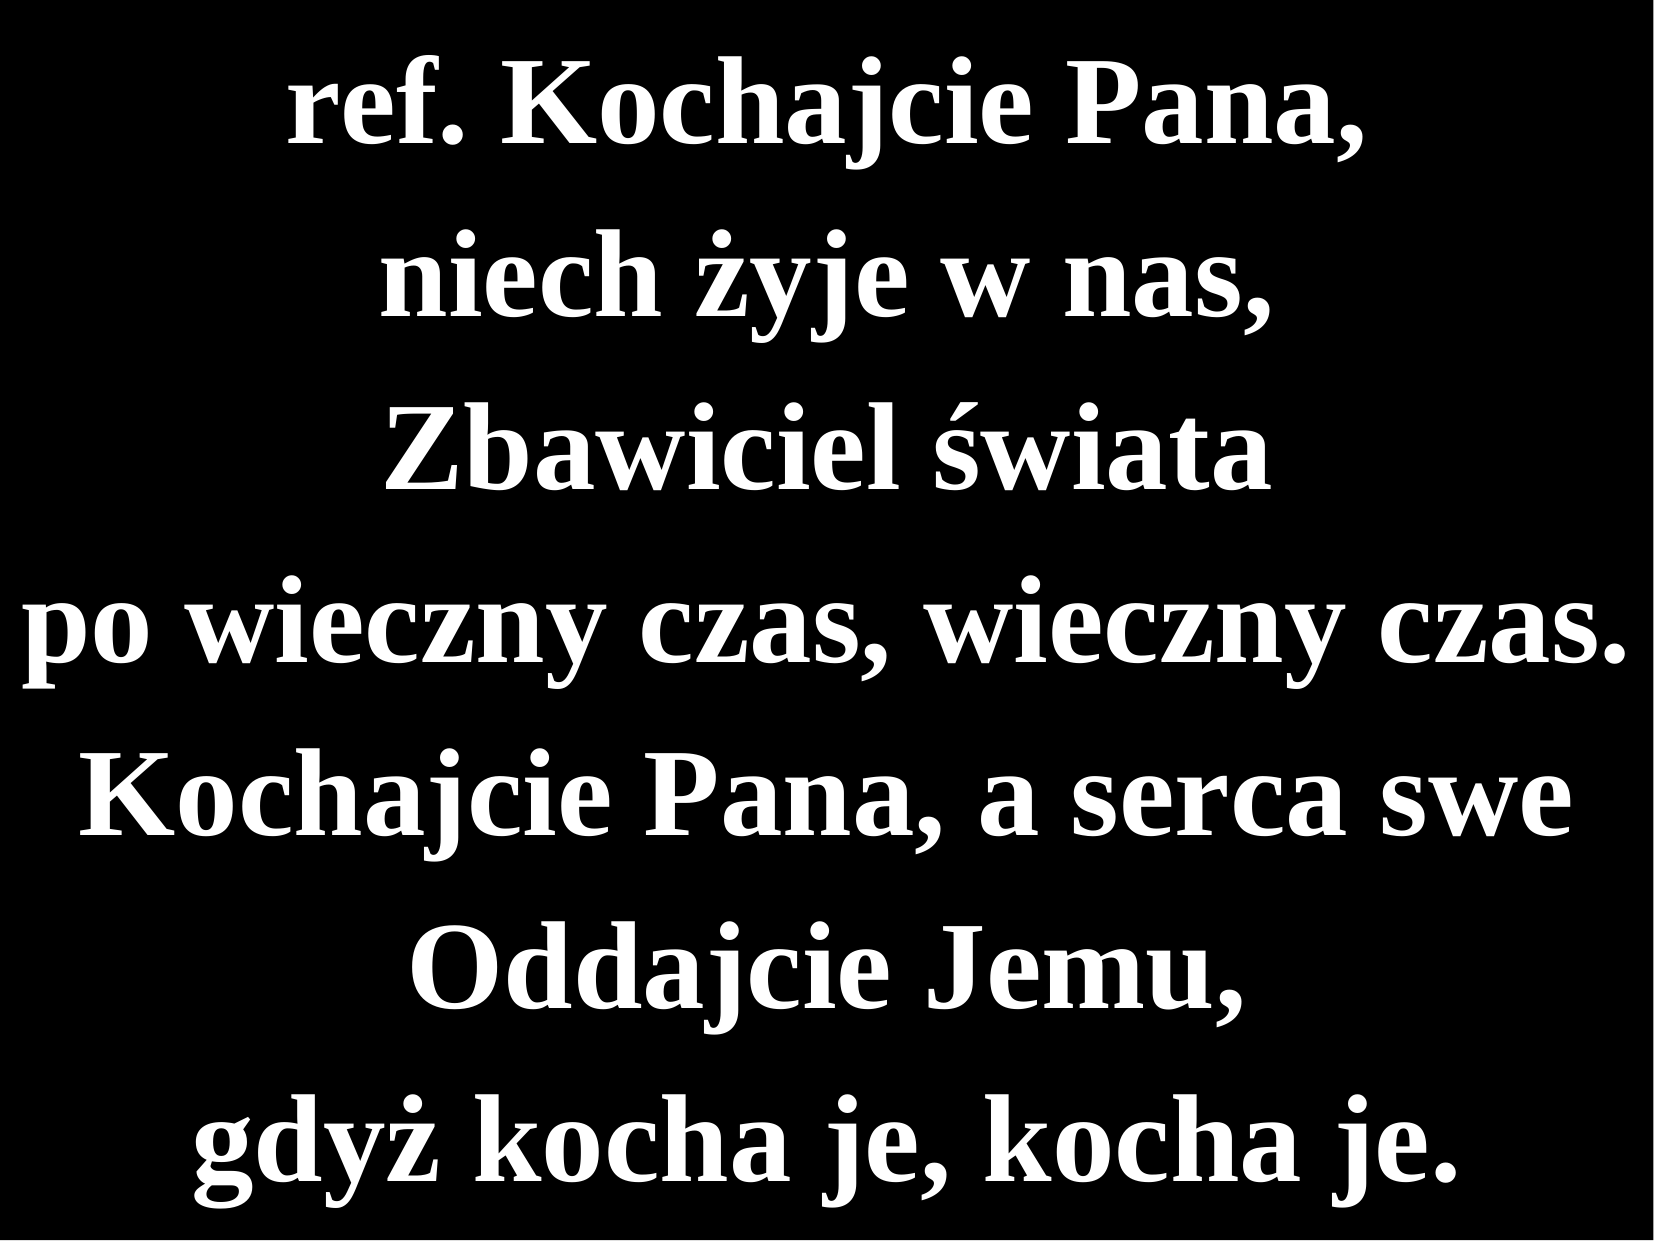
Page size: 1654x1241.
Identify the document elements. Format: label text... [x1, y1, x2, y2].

title ref. Kochajcie Pana, ppp niech żyje w nas, ppp Zbawiciel świata ppp po wieczny czas, wieczny czas. ppp Kochajcie Pana, a serca swe ppp Oddajcie Jemu, ppp gdyż kocha je, kocha je. [0, 0, 1654, 1241]
